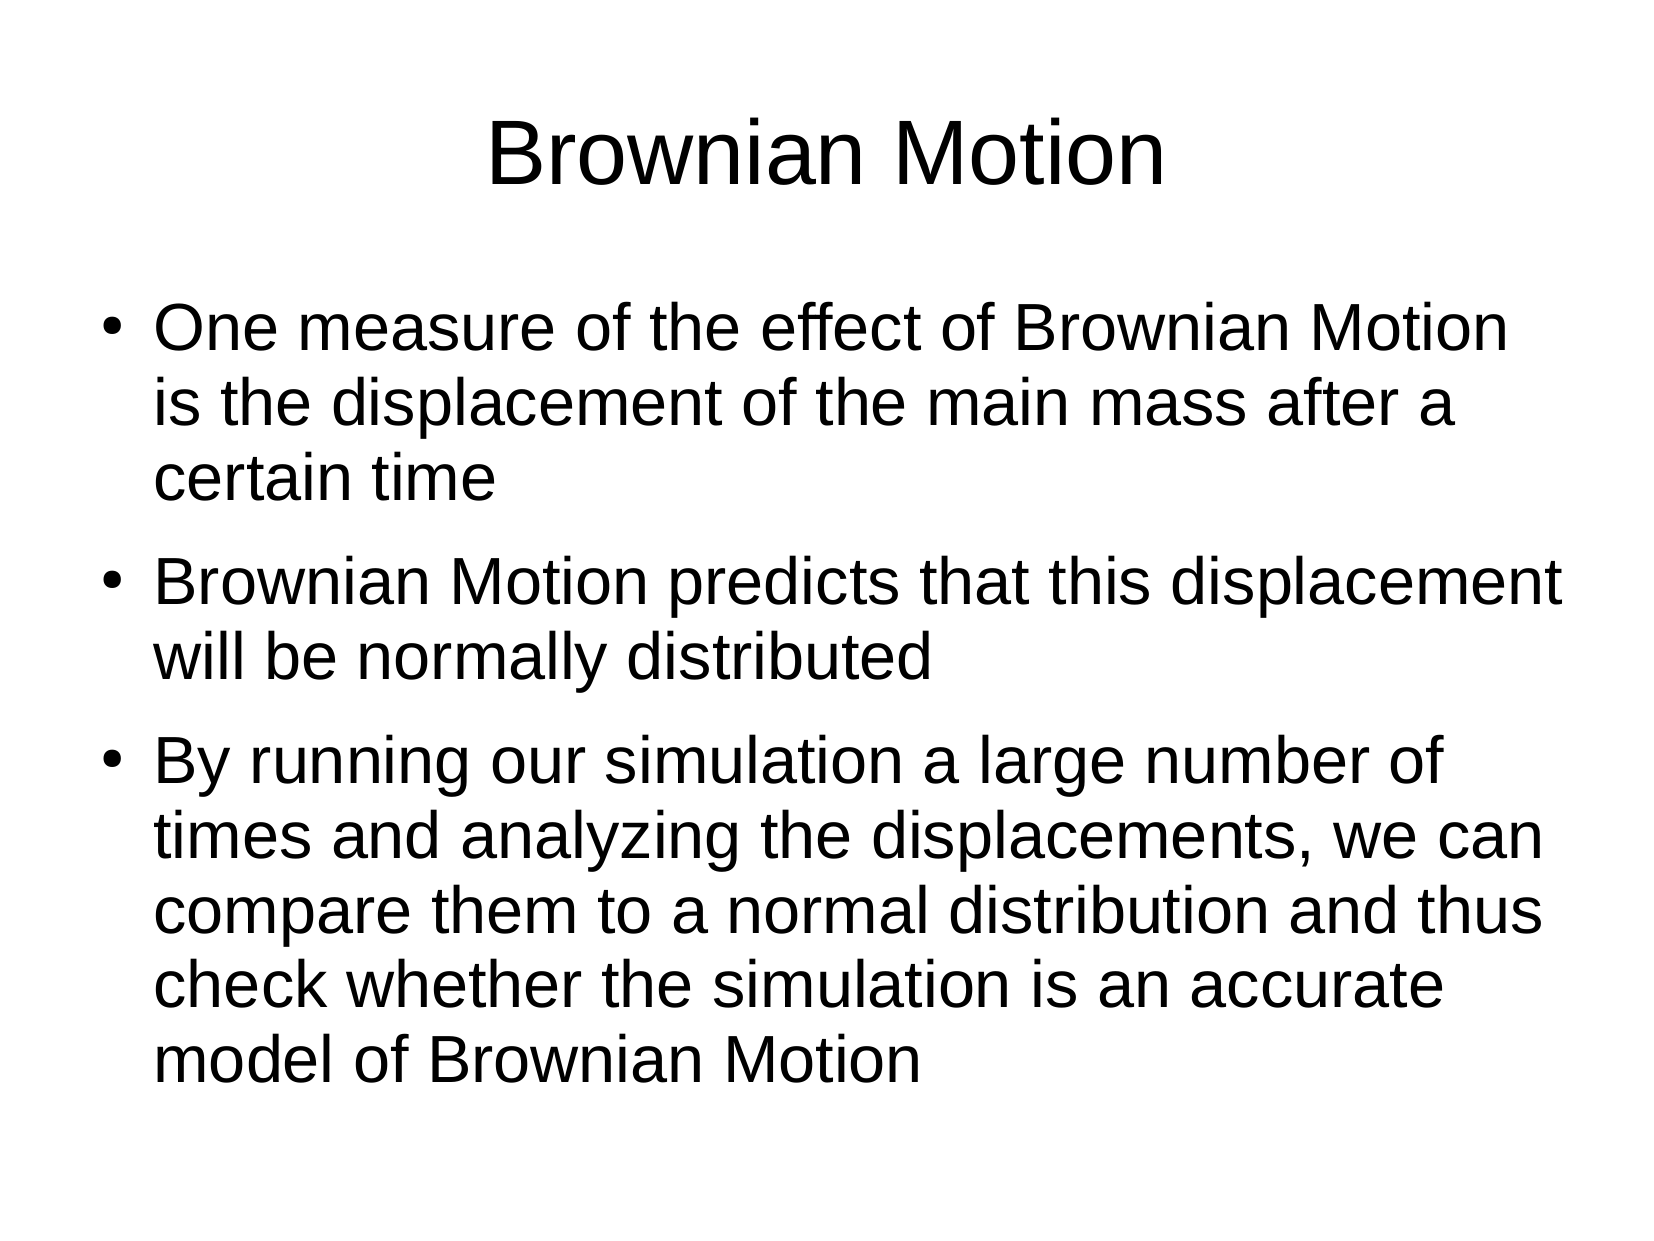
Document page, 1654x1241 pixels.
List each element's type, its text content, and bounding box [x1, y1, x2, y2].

list One measure of the effect of Brownian Motion is the displacement of the main mass after a certain time Brownian Motion predicts that this displacement will be normally distributed By running our simulation a large number of times and analyzing the displacements, we can compare them to a normal distribution and thus check whether the simulation is an accurate model of Brownian Motion [82, 290, 1571, 1171]
title Brownian Motion [82, 49, 1571, 257]
